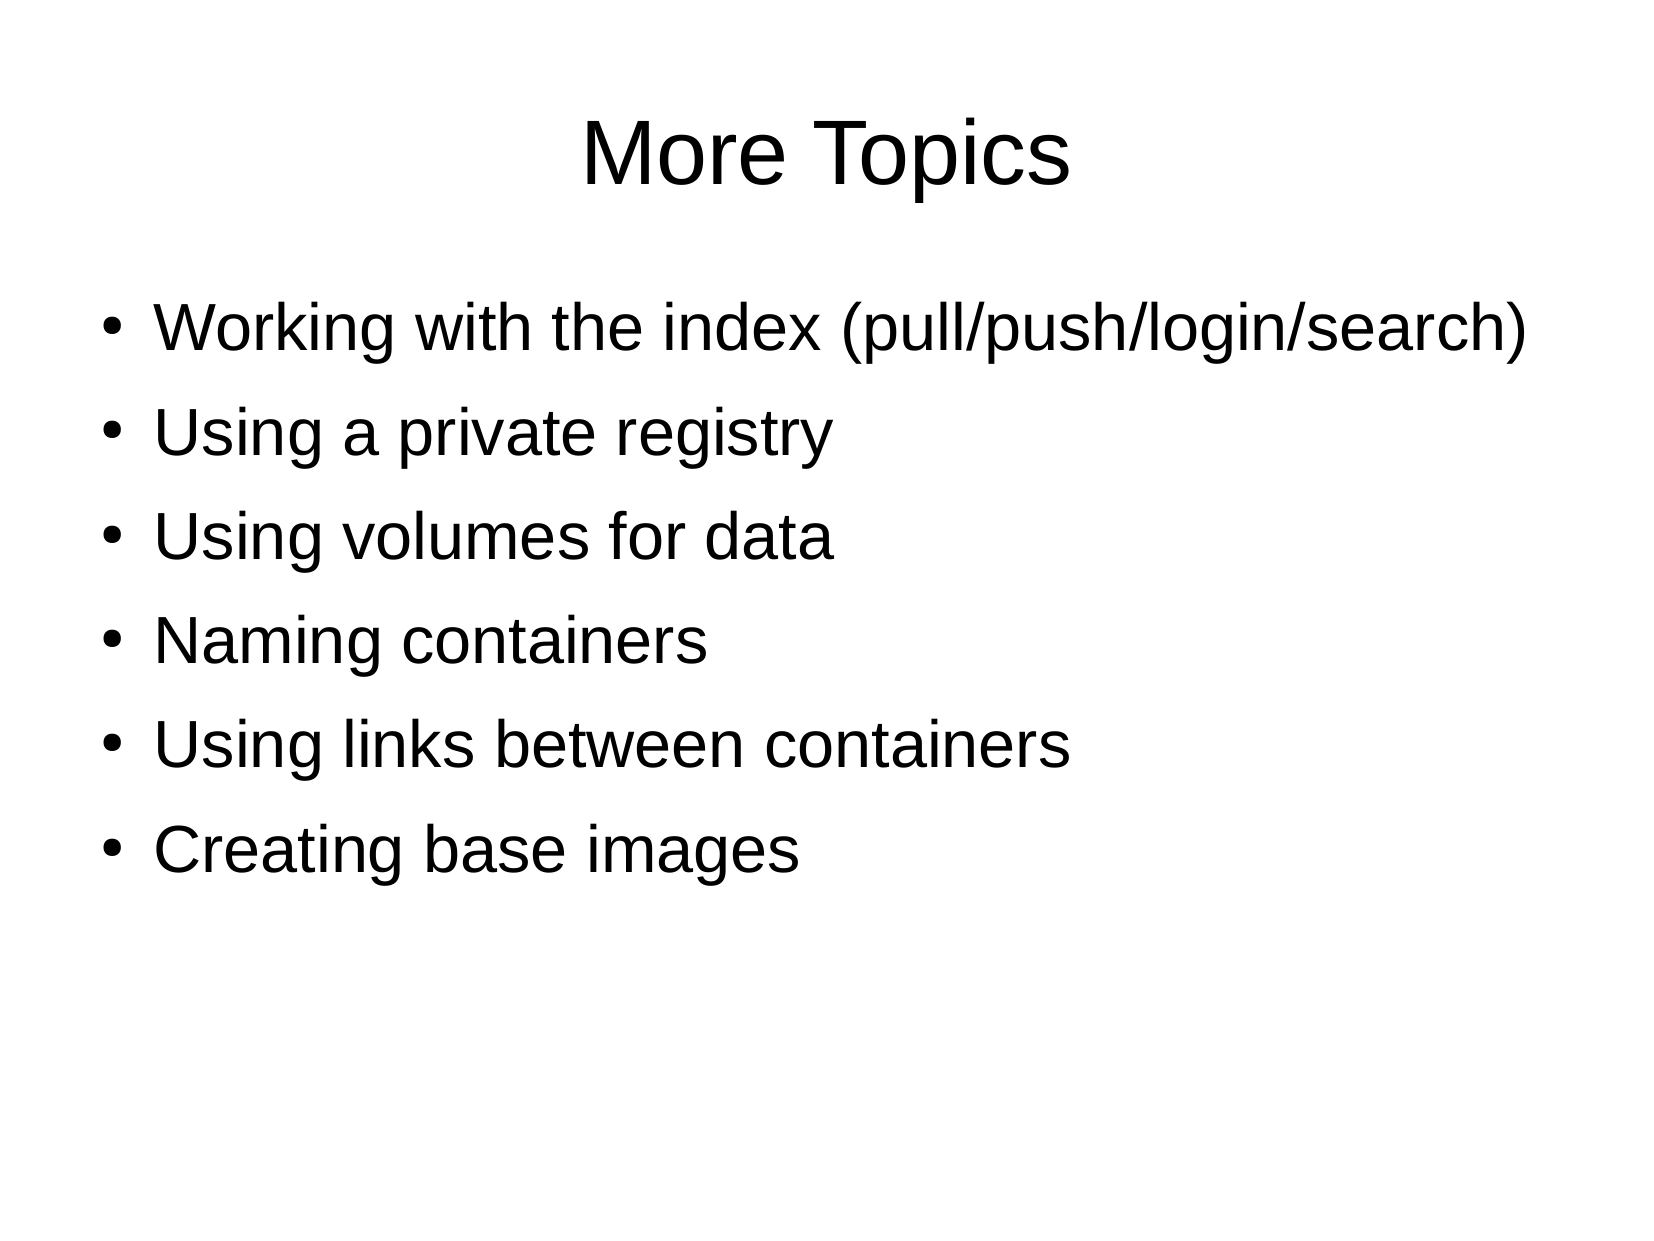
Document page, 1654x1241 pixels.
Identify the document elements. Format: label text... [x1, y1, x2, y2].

list Working with the index (pull/push/login/search) Using a private registry Using volumes for data Naming containers Using links between containers Creating base images [82, 290, 1571, 1010]
title More Topics [82, 49, 1571, 257]
